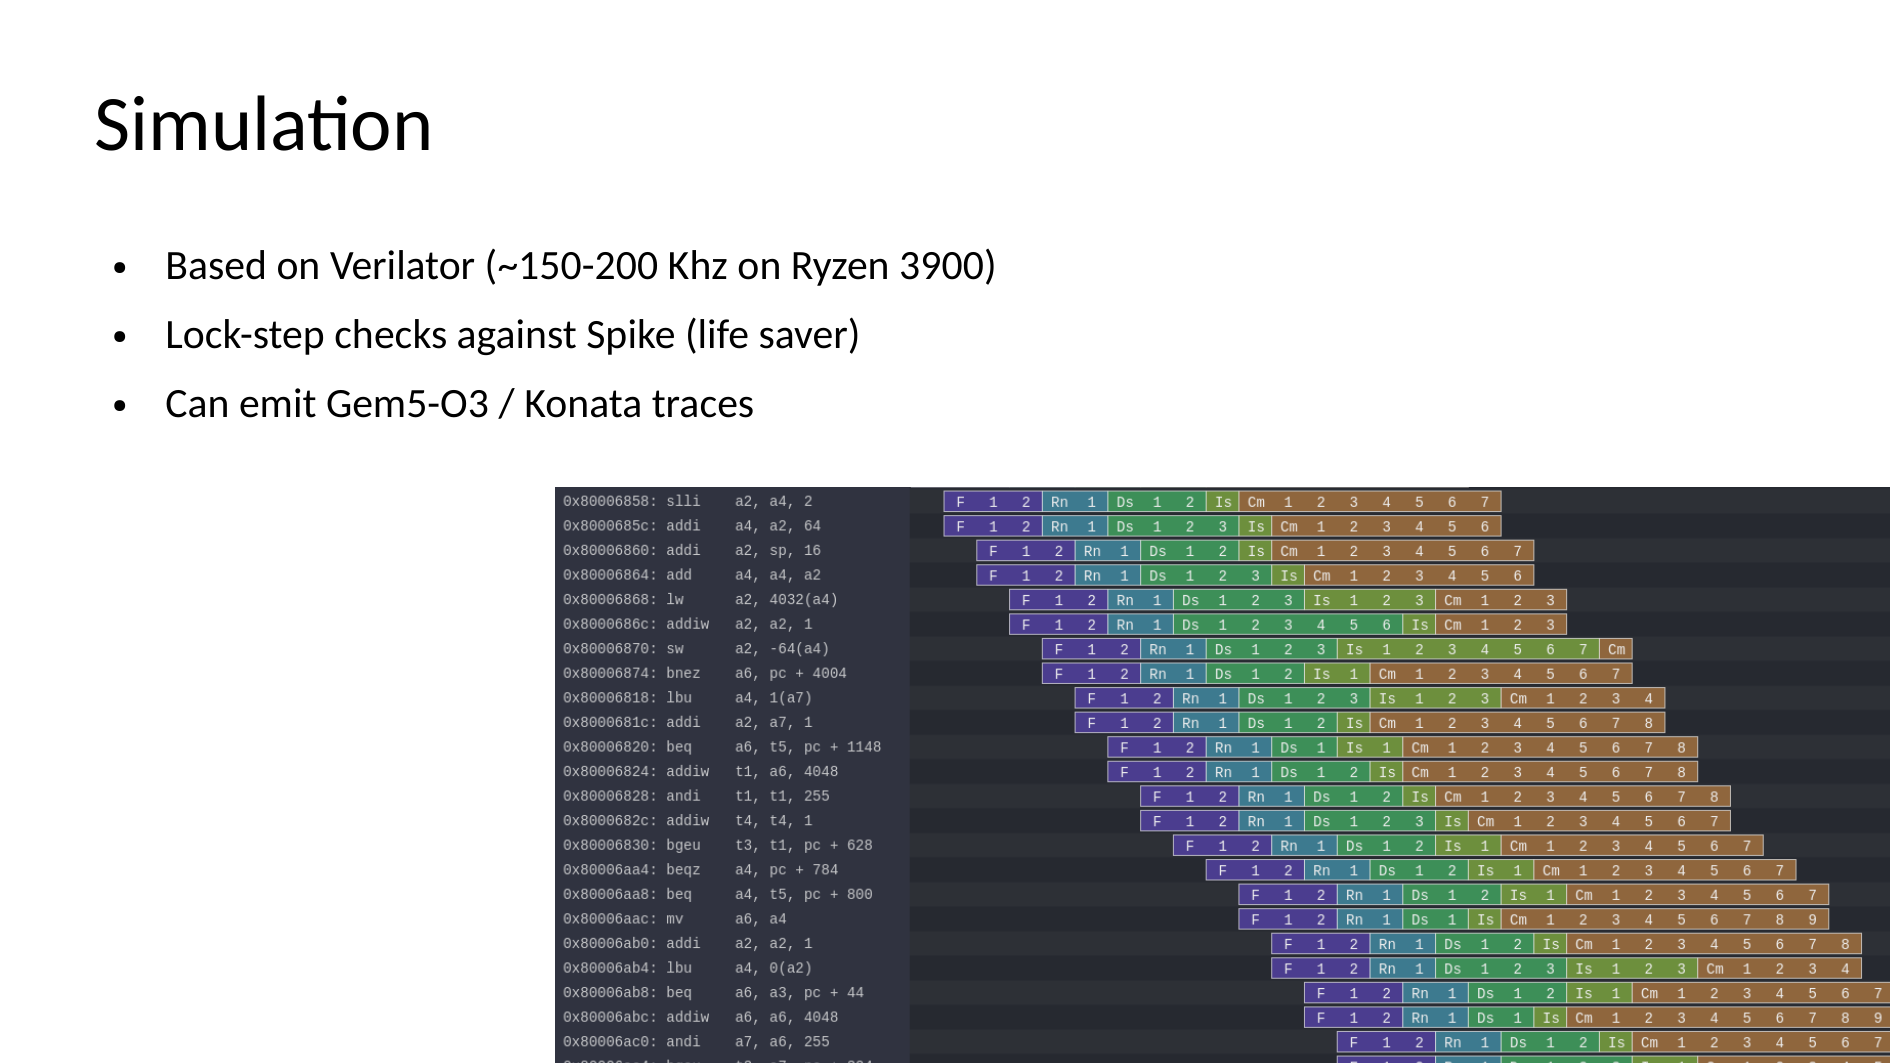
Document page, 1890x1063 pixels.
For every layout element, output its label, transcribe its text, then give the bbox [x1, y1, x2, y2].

list Based on Verilator (~150-200 Khz on Ryzen 3900) Lock-step checks against Spike (life saver) Can emit Gem5-O3 / Konata traces [94, 248, 1878, 1063]
title Simulation [94, 42, 1796, 220]
picture [555, 487, 1890, 1063]
